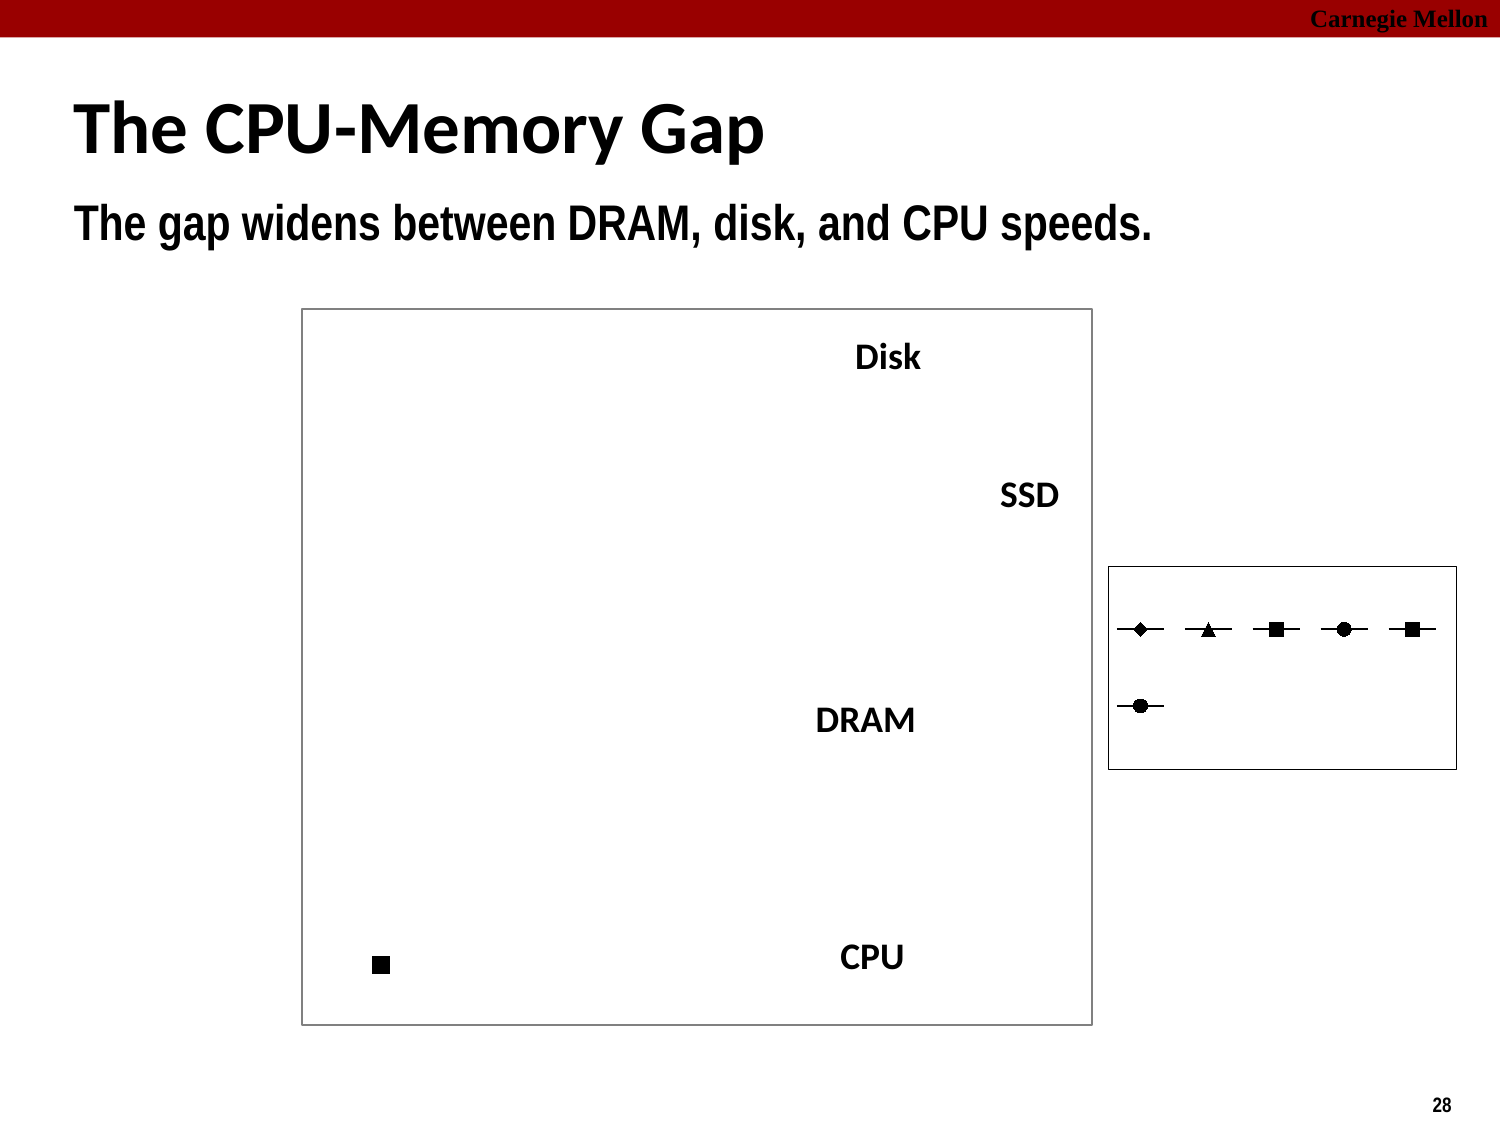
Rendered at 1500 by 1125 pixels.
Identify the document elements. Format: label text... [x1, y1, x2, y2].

text_box DRAM [800, 687, 931, 748]
chart [58, 275, 1465, 1125]
text_box The gap widens between DRAM, disk, and CPU speeds. [66, 187, 1407, 260]
text_box CPU [825, 924, 920, 985]
text_box SSD [985, 462, 1075, 523]
text_box Disk [840, 324, 937, 385]
title The CPU-Memory Gap [58, 71, 1304, 197]
